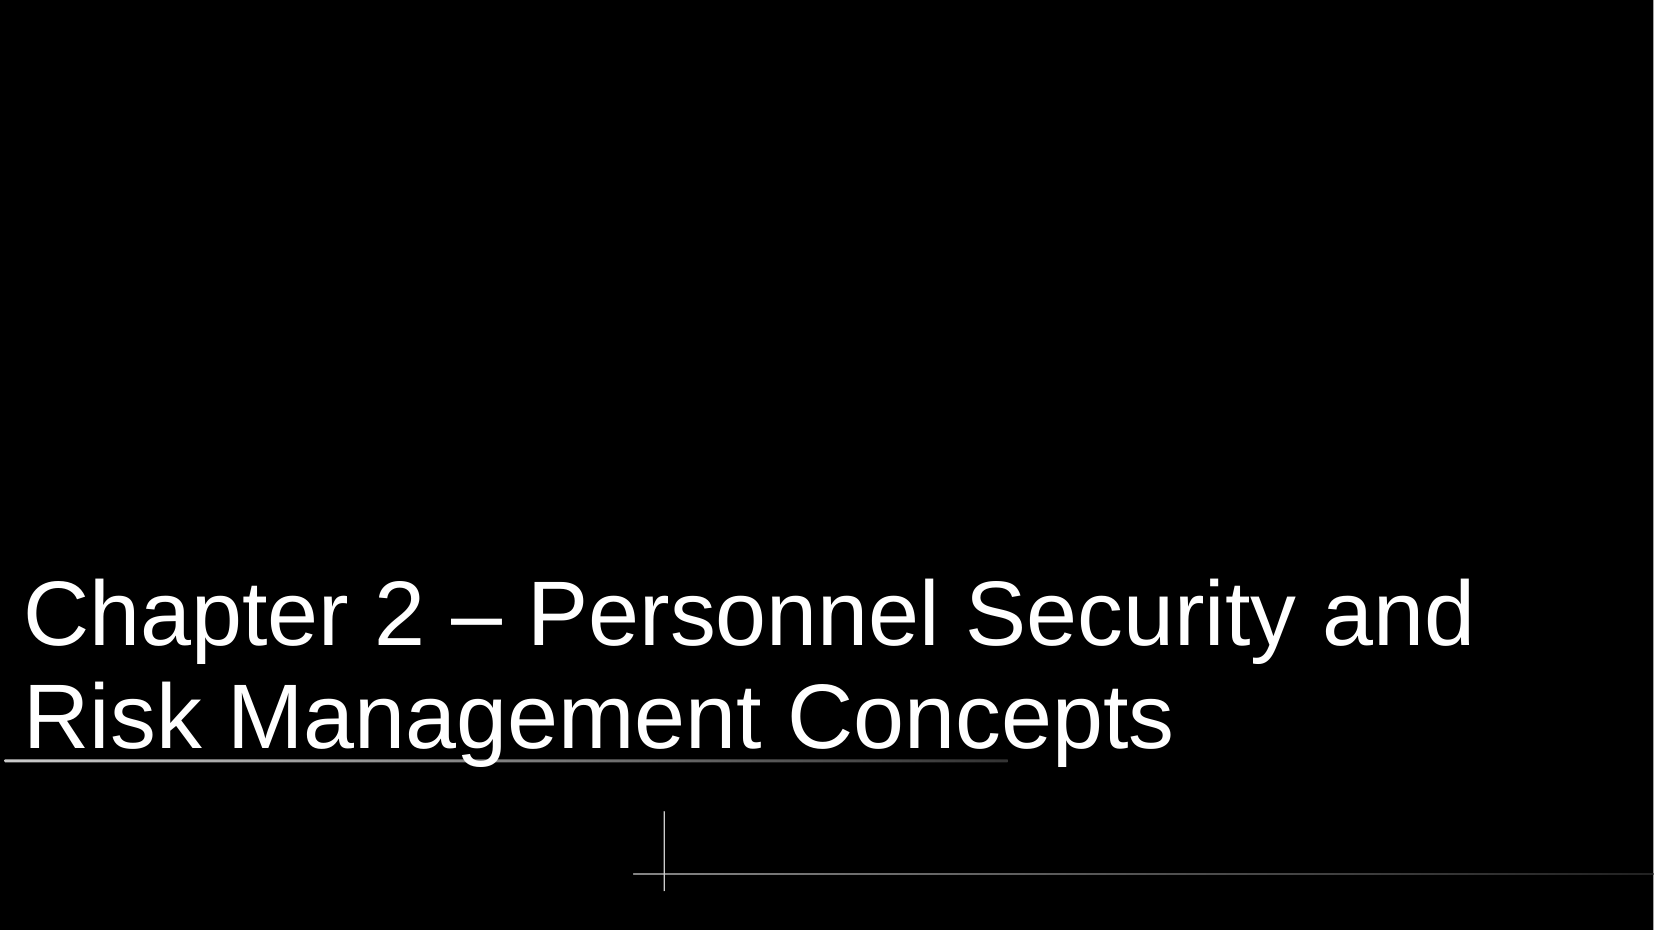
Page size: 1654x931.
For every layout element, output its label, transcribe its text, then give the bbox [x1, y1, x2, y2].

title Chapter 2 – Personnel Security and Risk Management Concepts [23, 562, 1501, 768]
